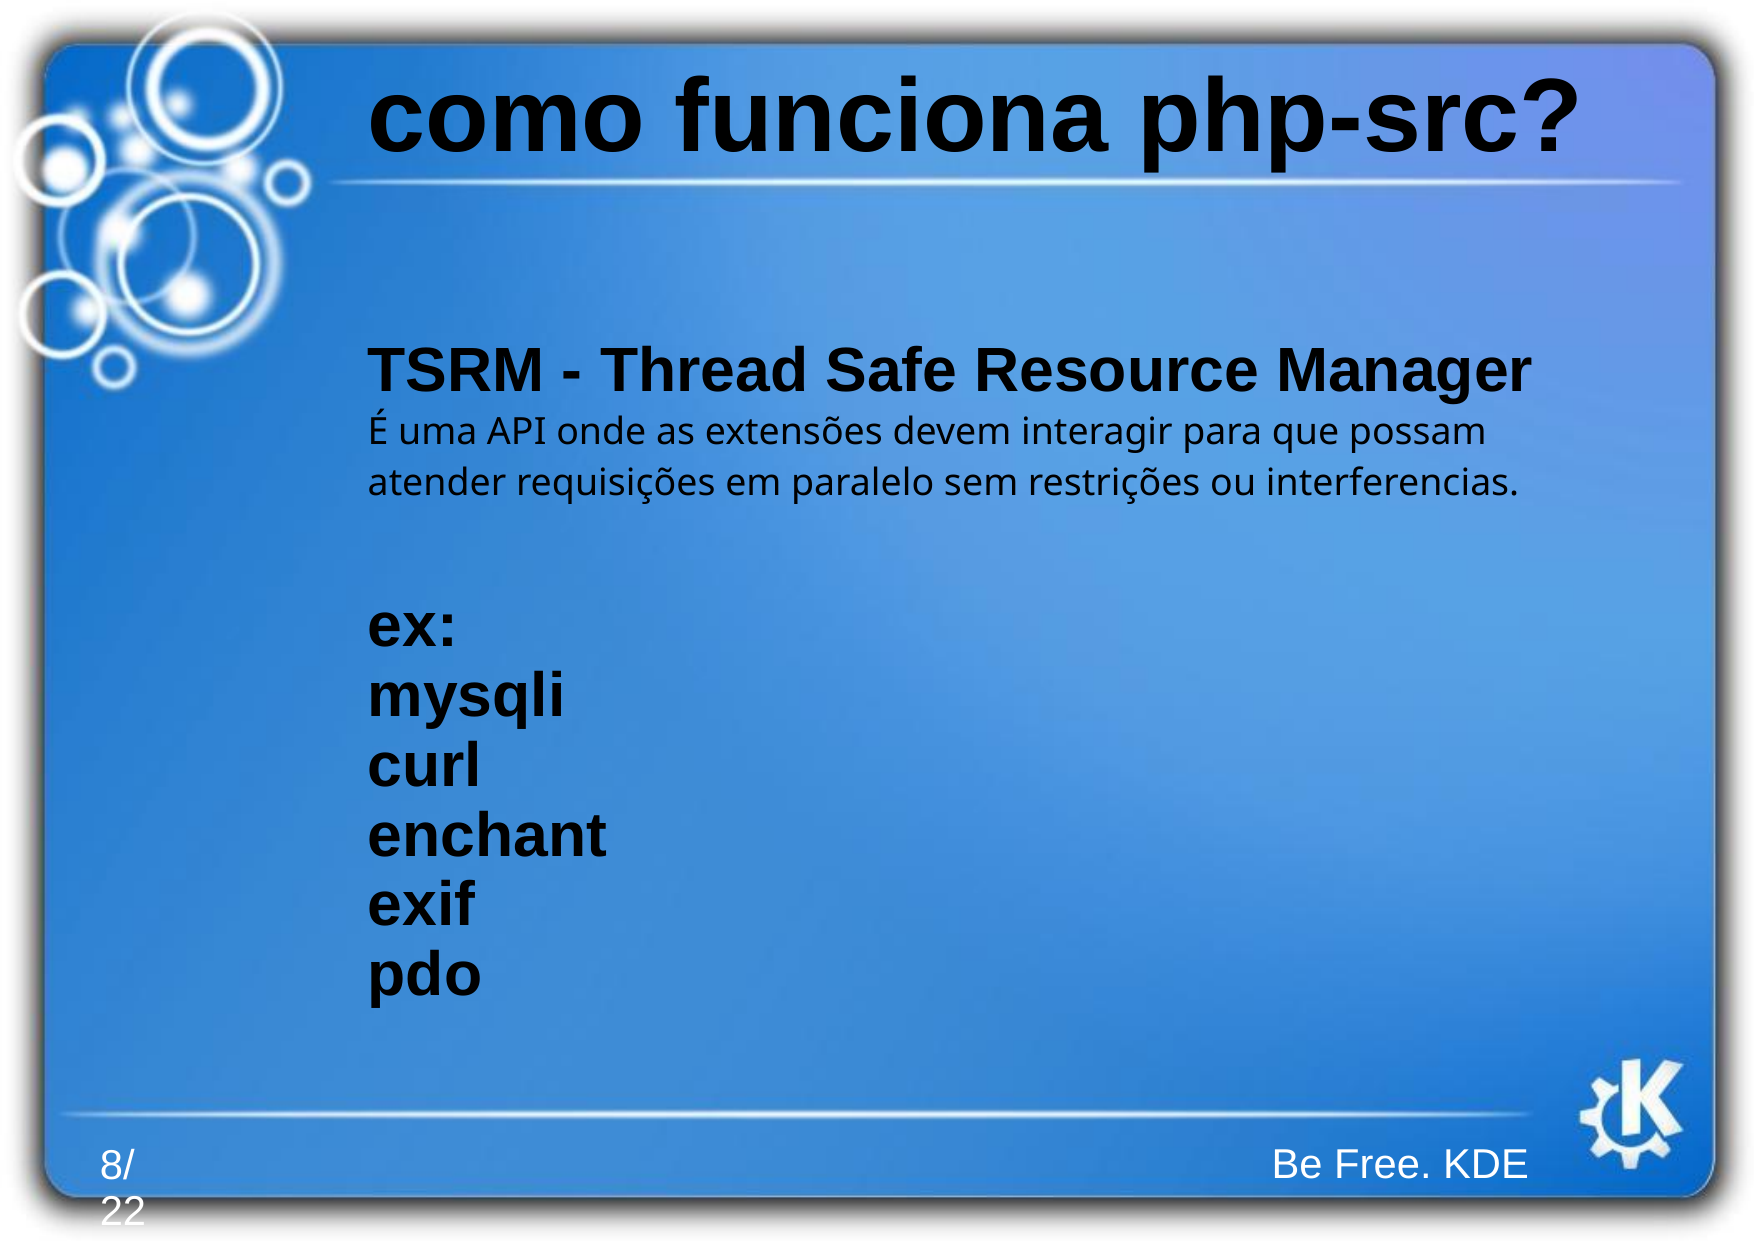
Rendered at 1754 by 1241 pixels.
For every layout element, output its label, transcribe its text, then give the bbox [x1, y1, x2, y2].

title como funciona php-src? [352, 49, 1651, 174]
list TSRM - Thread Safe Resource Manager É uma API onde as extensões devem interagir para que possam atender requisições em paralelo sem restrições ou interferencias. ex: mysqli curl enchant exif pdo [352, 285, 1651, 1079]
picture [0, 0, 1754, 1241]
